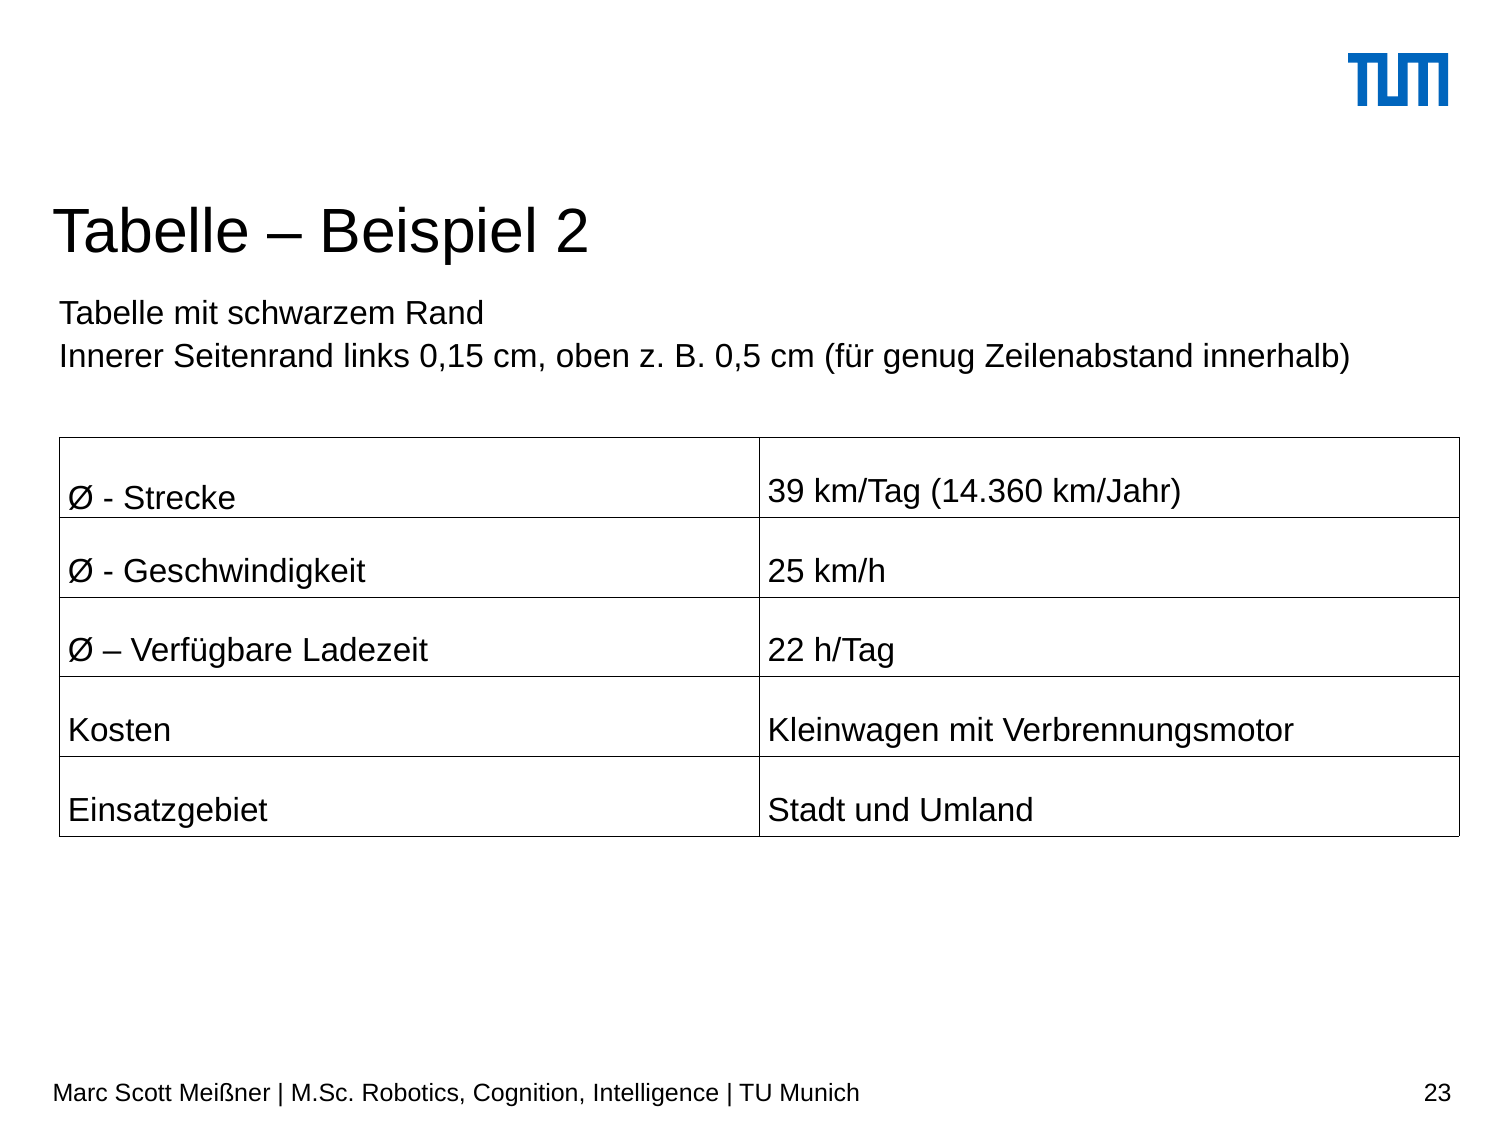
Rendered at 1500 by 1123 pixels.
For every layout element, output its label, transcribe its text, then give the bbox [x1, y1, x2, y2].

title Tabelle – Beispiel 2 [52, 195, 1453, 266]
table_header 39 km/Tag (14.360 km/Jahr) [760, 438, 1459, 517]
table_cell 22 h/Tag [760, 598, 1459, 676]
table_cell Einsatzgebiet [60, 757, 759, 836]
table_header Ø - Strecke [60, 438, 759, 517]
table_cell Kosten [60, 677, 759, 756]
table_cell Ø – Verfügbare Ladezeit [60, 598, 759, 676]
table_cell Kleinwagen mit Verbrennungsmotor [760, 677, 1459, 756]
table_cell 25 km/h [760, 518, 1459, 597]
list Tabelle mit schwarzem Rand Innerer Seitenrand links 0,15 cm, oben z. B. 0,5 cm (für genug Zeilenabstand innerhalb) [59, 289, 1459, 414]
table_cell Stadt und Umland [760, 757, 1459, 836]
table_cell Ø - Geschwindigkeit [60, 518, 759, 597]
